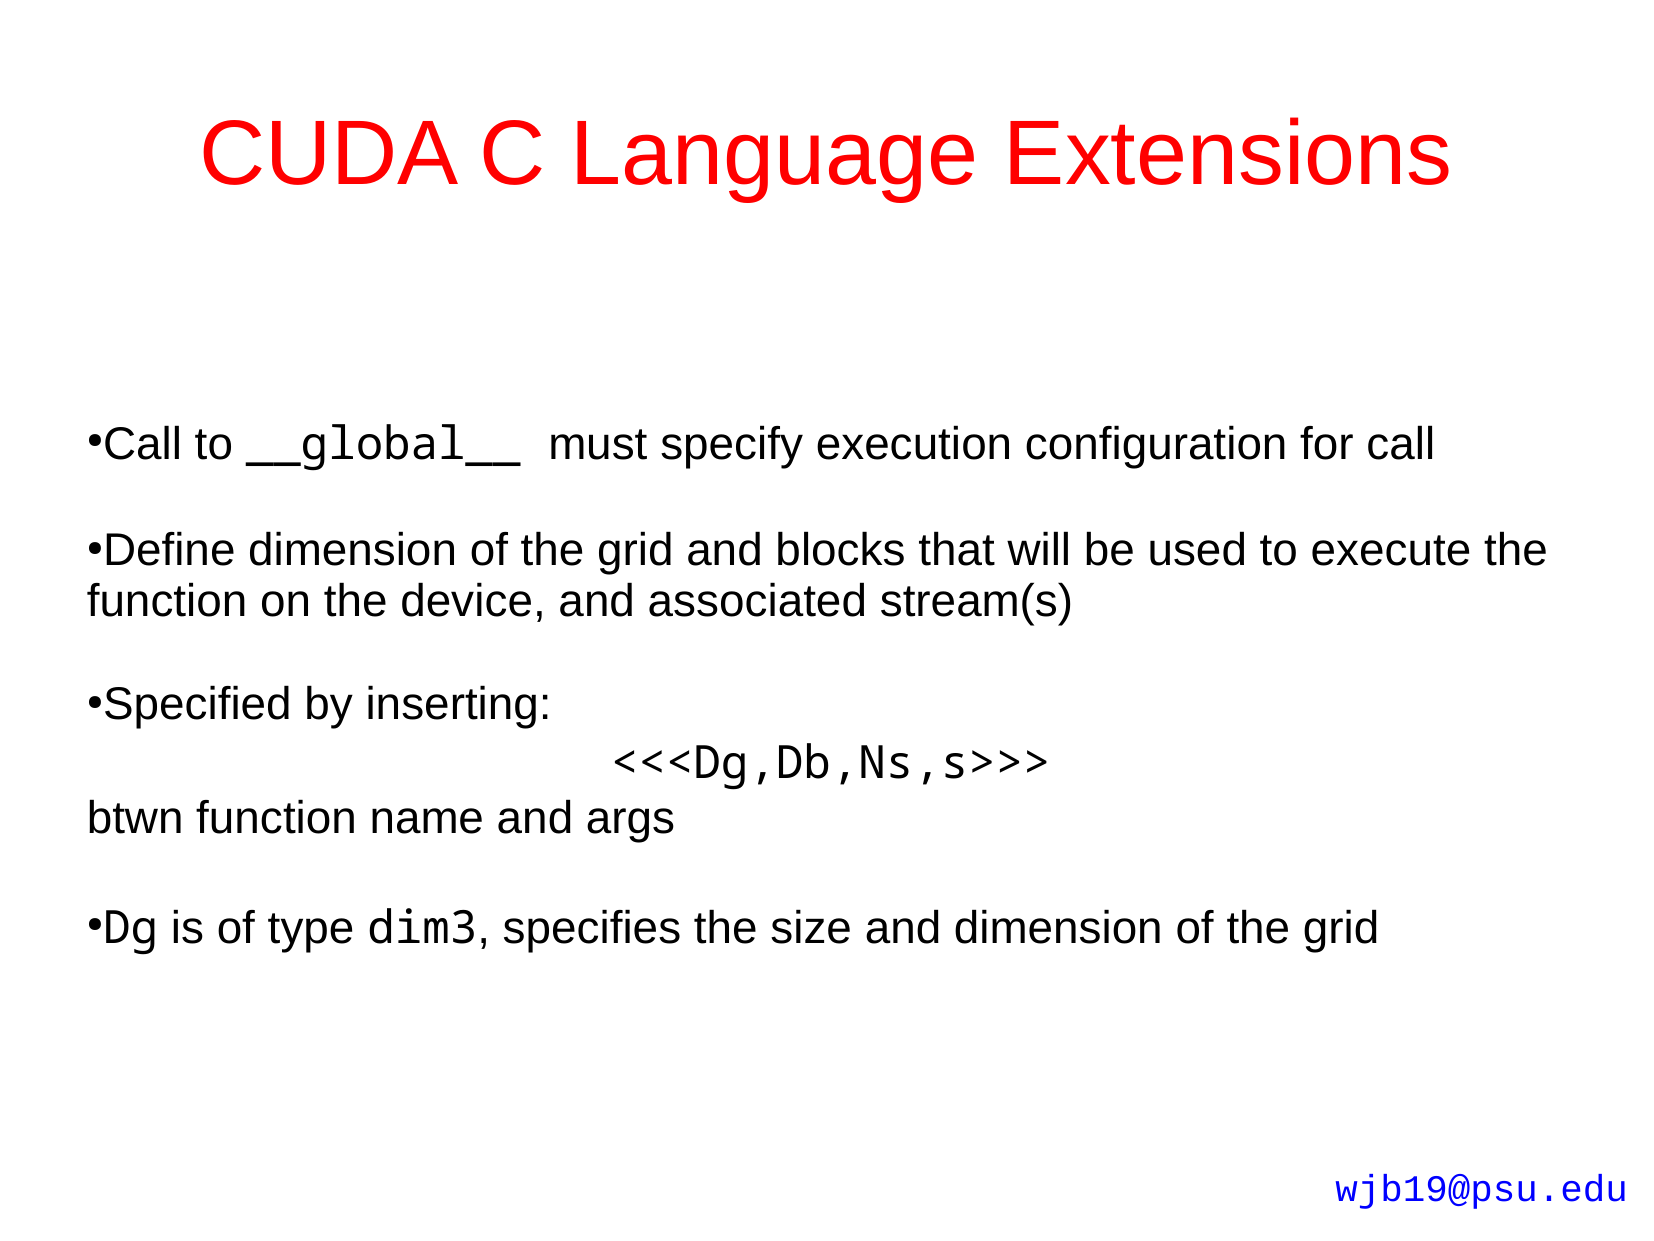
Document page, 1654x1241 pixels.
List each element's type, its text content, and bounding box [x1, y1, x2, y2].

subtitle Call to __global__ must specify execution configuration for call Define dimension of the grid and blocks that will be used to execute the function on the device, and associated stream(s) Specified by inserting: <<<Dg,Db,Ns,s>>> btwn function name and args Dg is of type dim3, specifies the size and dimension of the grid [86, 300, 1576, 1119]
text_box wjb19@psu.edu [1320, 1162, 1643, 1220]
title CUDA C Language Extensions [82, 49, 1571, 257]
